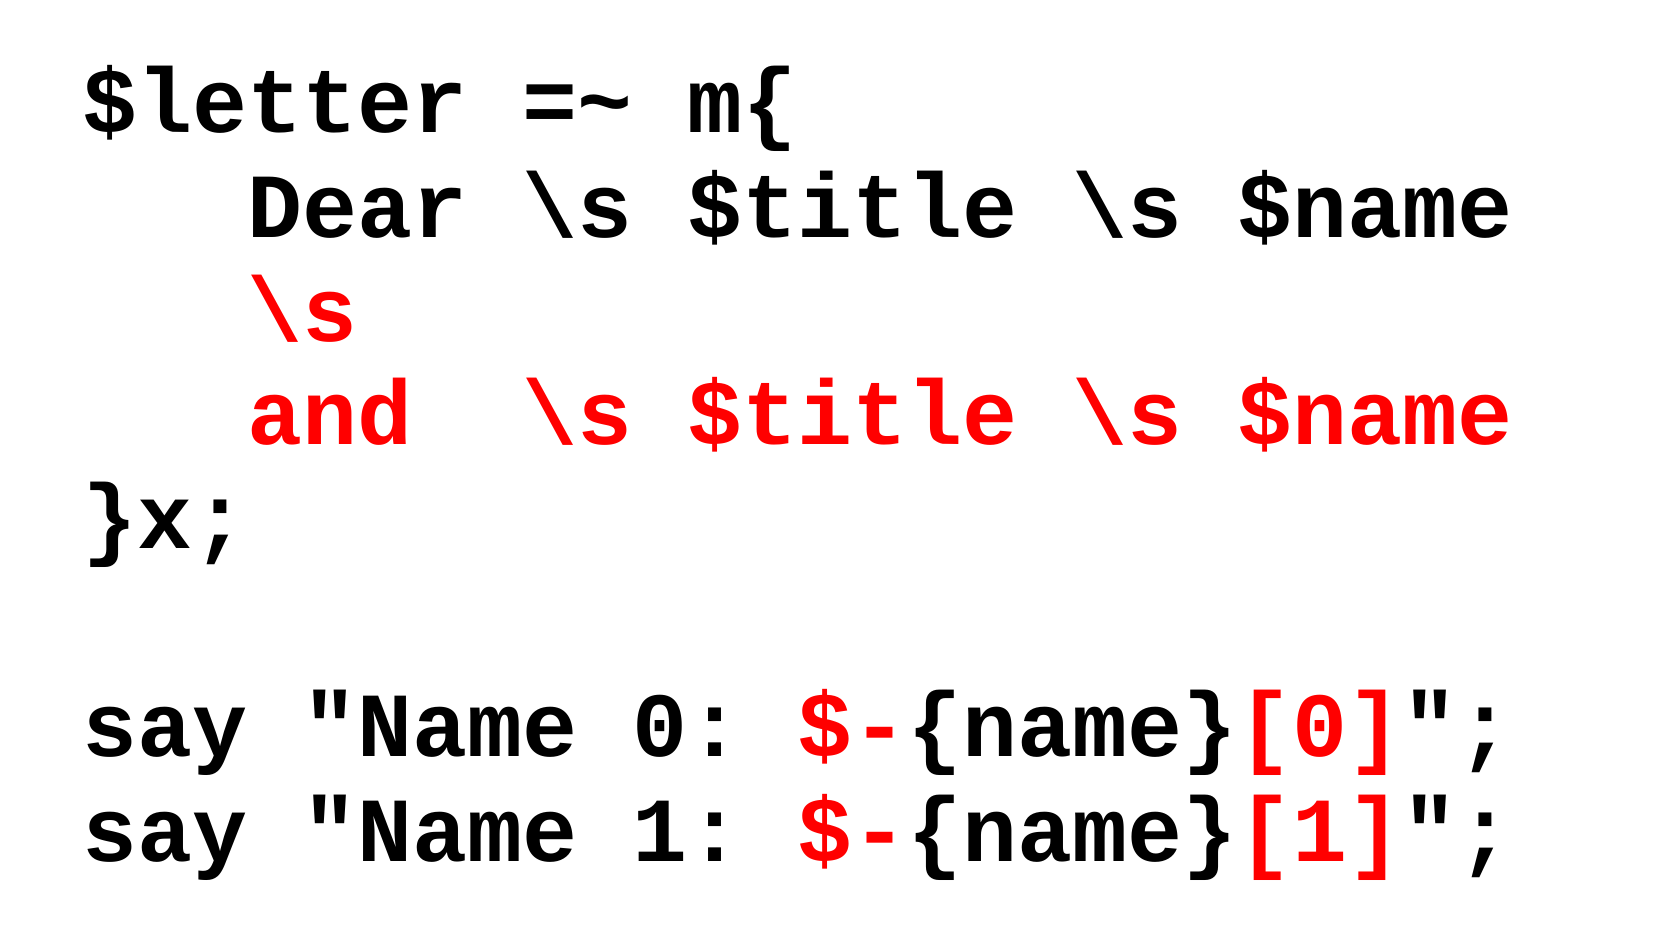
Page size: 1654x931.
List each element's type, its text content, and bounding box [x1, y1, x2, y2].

title $letter =~ m{ Dear \s $title \s $name \s and \s $title \s $name }x; say "Name 0: $-{name}[0]"; say "Name 1: $-{name}[1]"; [82, 37, 1571, 908]
